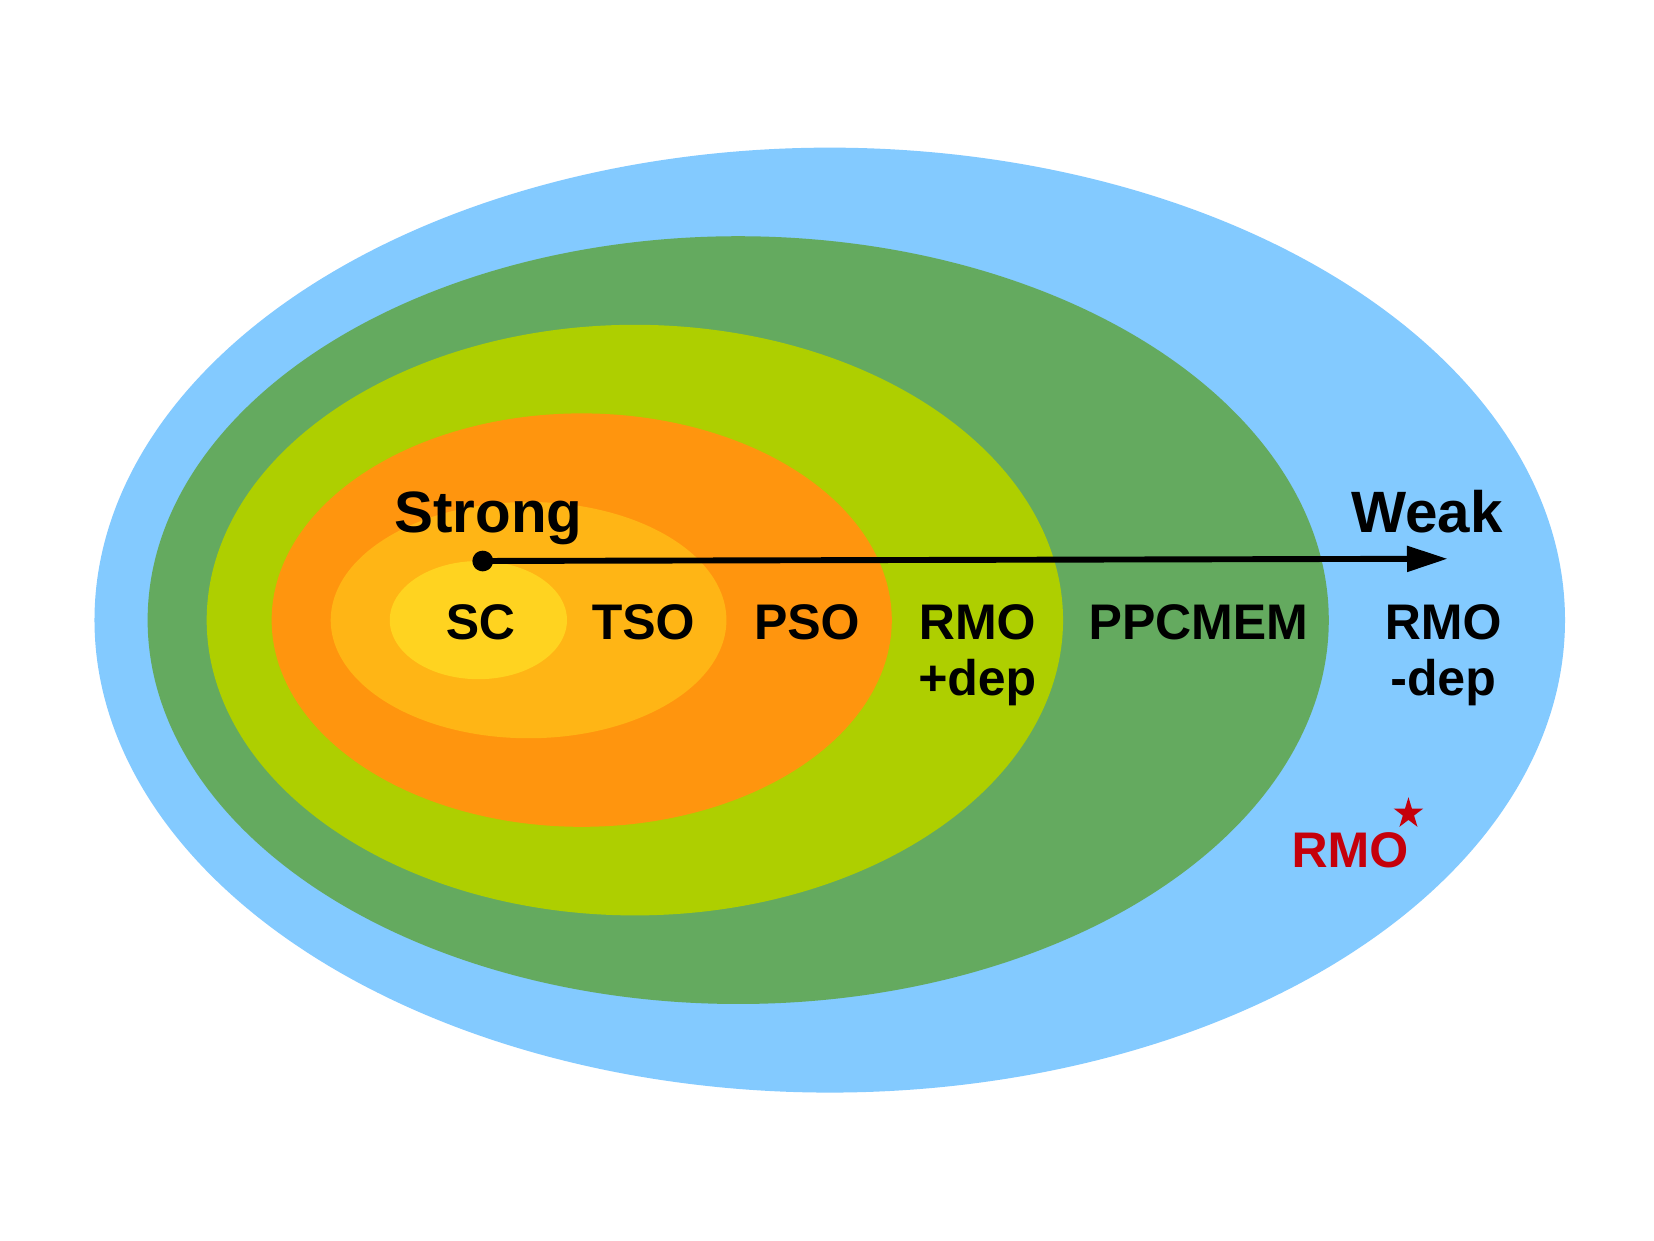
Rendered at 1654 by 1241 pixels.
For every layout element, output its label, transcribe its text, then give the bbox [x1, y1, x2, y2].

text_box Strong [379, 472, 597, 559]
text_box SC [431, 586, 531, 674]
text_box PPCMEM [1074, 586, 1323, 674]
text_box RMO +dep [903, 586, 1052, 714]
text_box RMO [1276, 815, 1424, 886]
text_box Weak [1336, 472, 1518, 559]
text_box [94, 147, 1566, 1093]
text_box TSO [577, 586, 710, 674]
text_box RMO -dep [1370, 586, 1517, 714]
text_box PSO [739, 586, 875, 674]
